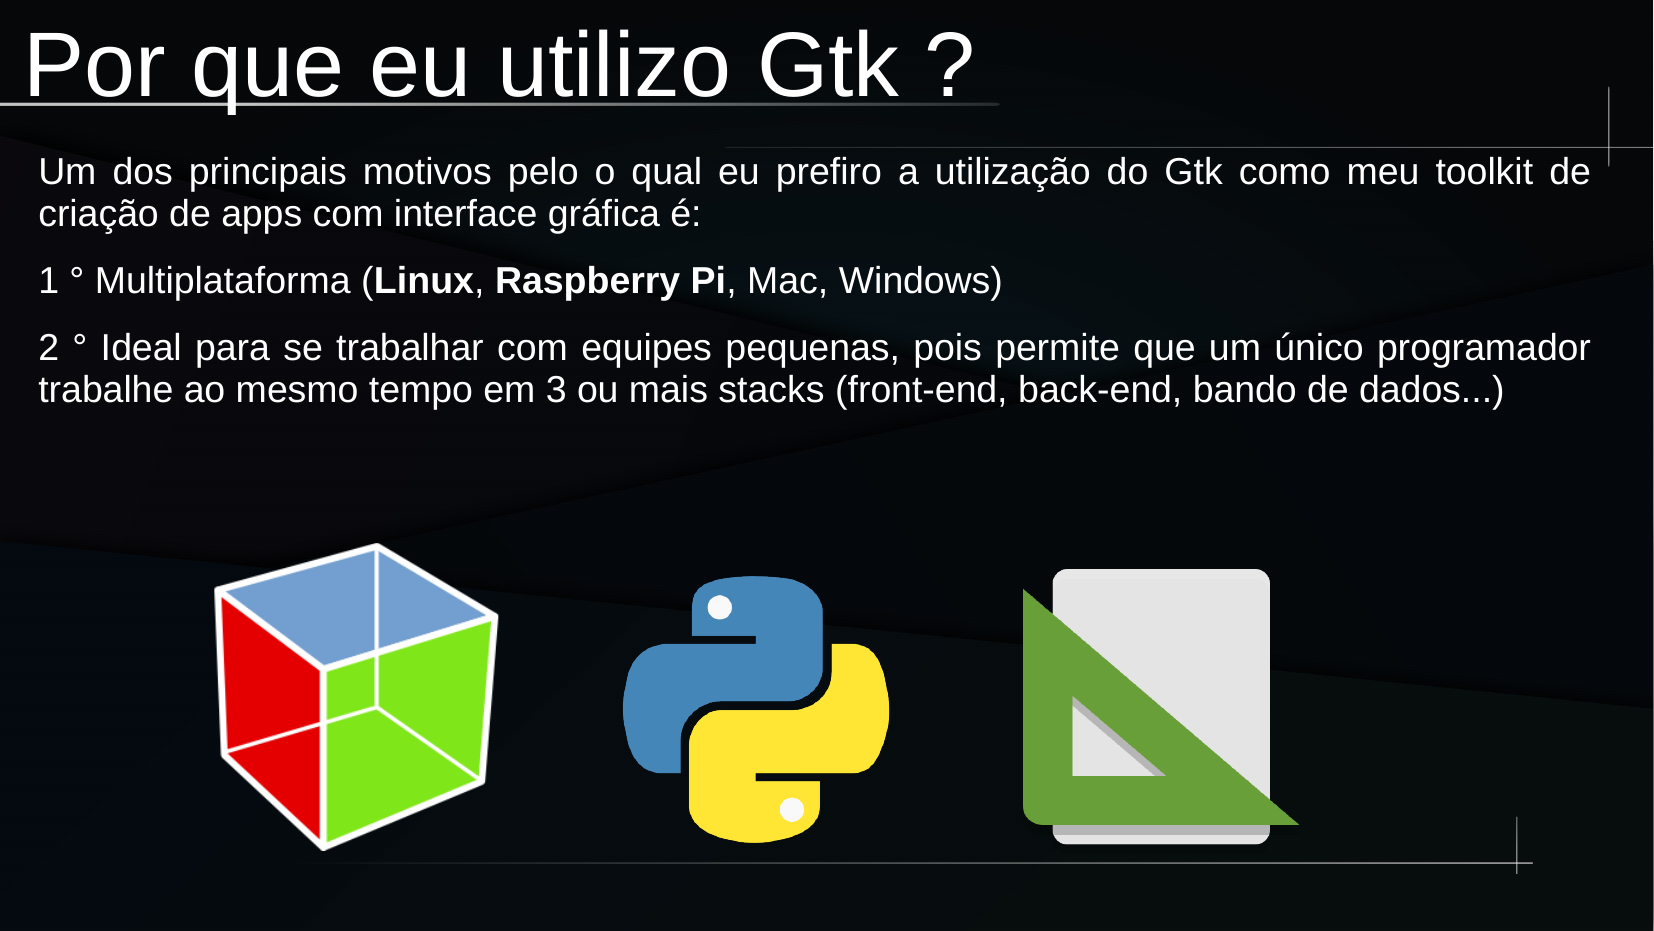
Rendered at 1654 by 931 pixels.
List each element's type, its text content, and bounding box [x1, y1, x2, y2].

text_box Um dos principais motivos pelo o qual eu prefiro a utilização do Gtk como meu toolkit de criação de apps com interface gráfica é: 1 ° Multiplataforma (Linux, Raspberry Pi, Mac, Windows) 2 ° Ideal para se trabalhar com equipes pequenas, pois permite que um único programador trabalhe ao mesmo tempo em 3 ou mais stacks (front-end, back-end, bando de dados...) [23, 143, 1607, 485]
picture [0, 0, 1654, 931]
title Por que eu utilizo Gtk ? [23, 11, 1589, 119]
